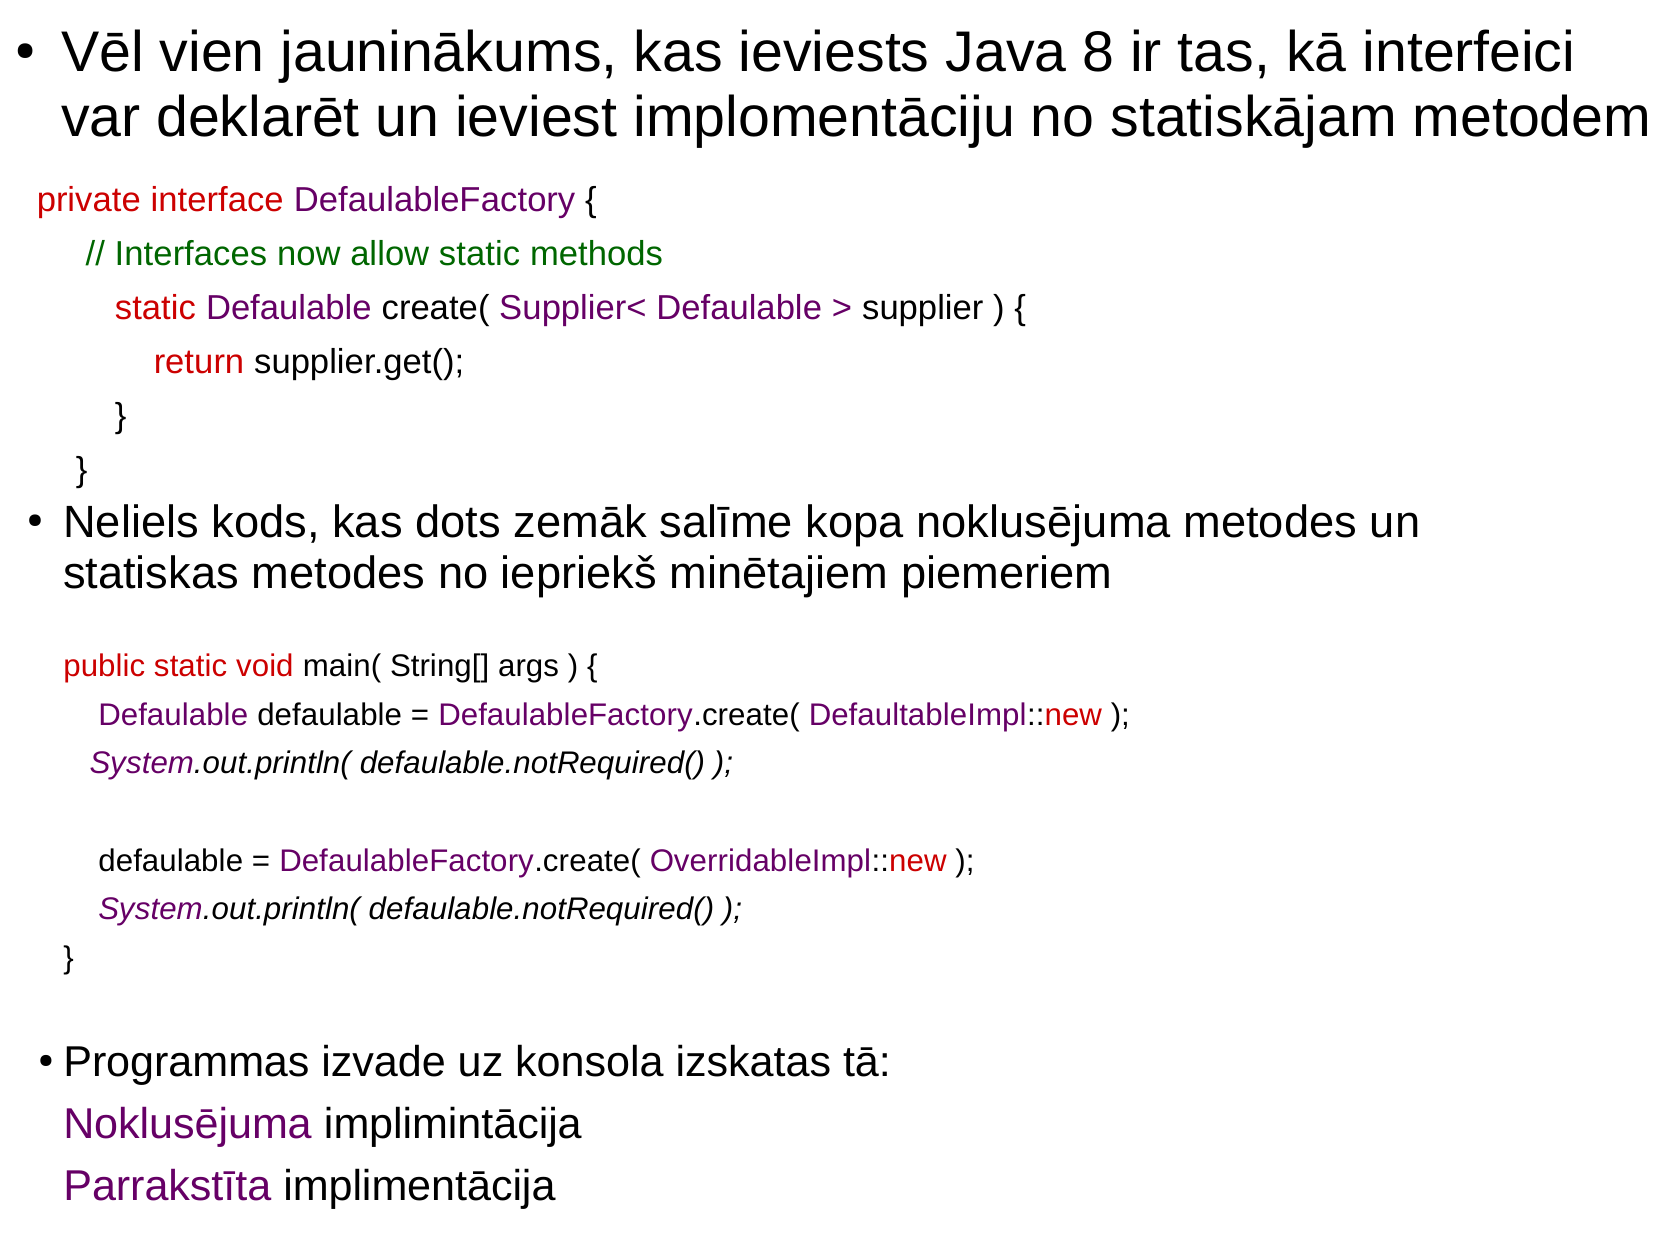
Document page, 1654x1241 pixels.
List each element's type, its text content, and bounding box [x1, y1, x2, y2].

list private interface DefaulableFactory { // Interfaces now allow static methods static Defaulable create( Supplier< Defaulable > supplier ) { return supplier.get(); } } [0, 180, 1456, 496]
list Neliels kods, kas dots zemāk salīme kopa noklusējuma metodes un statiskas metodes no iepriekš minētajiem piemeriem [15, 497, 1516, 601]
list Vēl vien jauninākums, kas ieviests Java 8 ir tas, kā interfeici var deklarēt un ieviest implomentāciju no statiskājam metodem [0, 20, 1654, 211]
list public static void main( String[] args ) { Defaulable defaulable = DefaulableFactory.create( DefaultableImpl::new ); System.out.println( defaulable.notRequired() ); defaulable = DefaulableFactory.create( OverridableImpl::new ); System.out.println( defaulable.notRequired() ); } Programmas izvade uz konsola izskatas tā: Noklusējuma implimintācija Parrakstīta implimentācija [30, 600, 1561, 1216]
